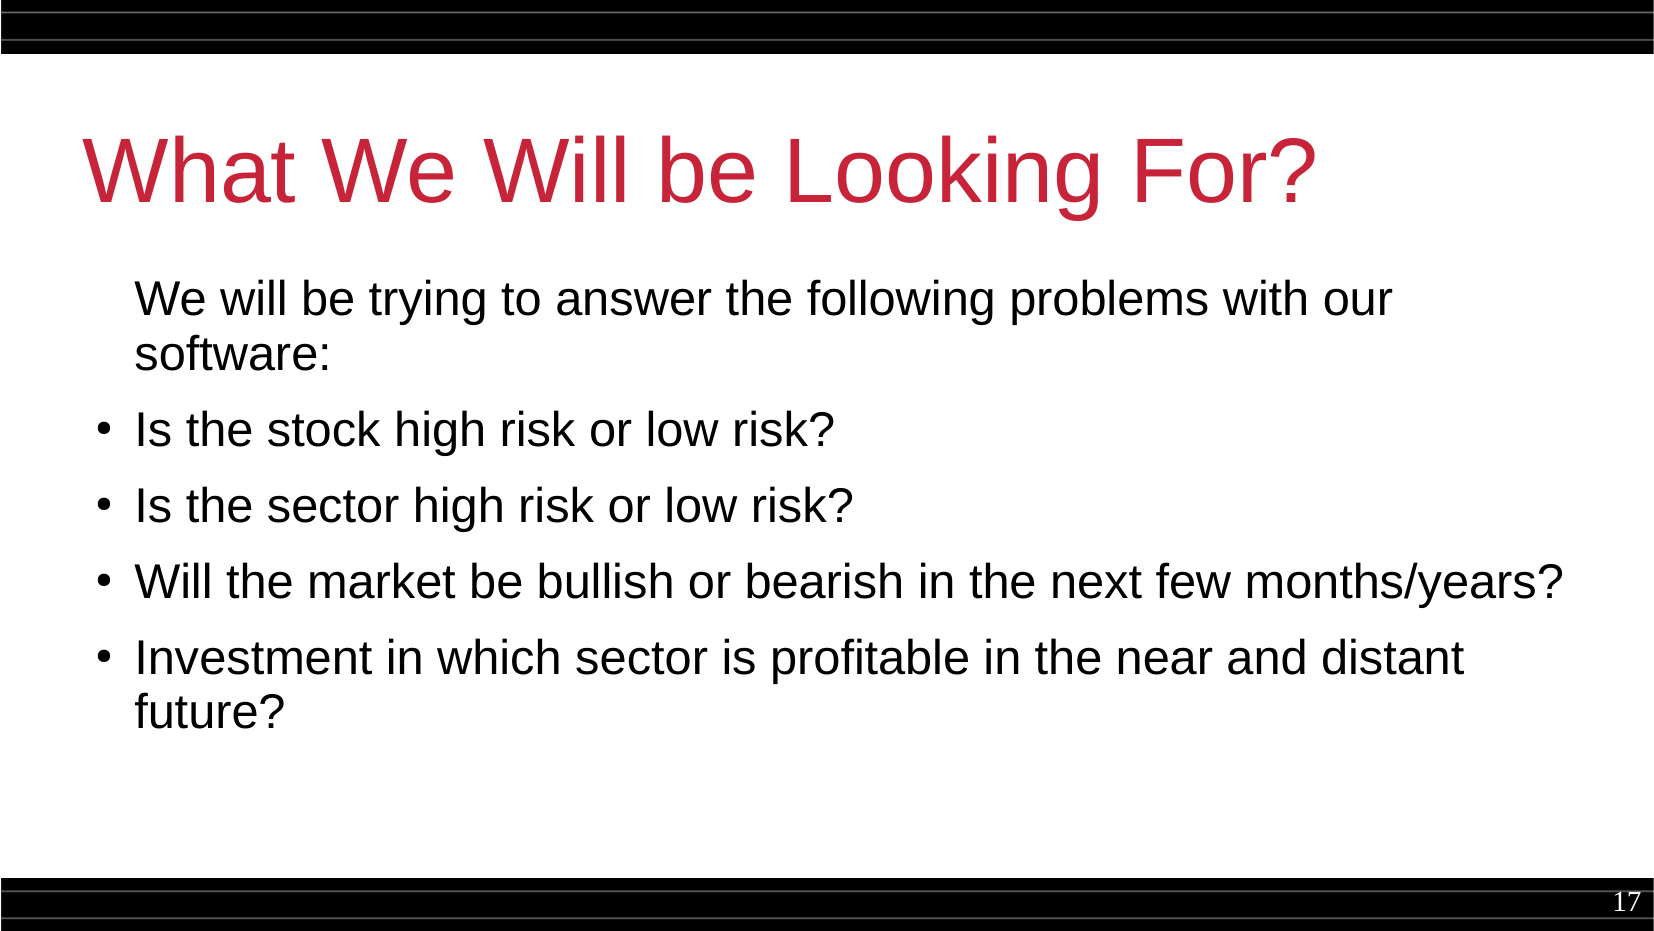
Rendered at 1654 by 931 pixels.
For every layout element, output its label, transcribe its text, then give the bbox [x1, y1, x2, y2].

picture [1, 0, 1654, 54]
list We will be trying to answer the following problems with our software: Is the stock high risk or low risk? Is the sector high risk or low risk? Will the market be bullish or bearish in the next few months/years? Investment in which sector is profitable in the near and distant future? [82, 271, 1571, 758]
picture [1, 878, 1654, 931]
title What We Will be Looking For? [82, 92, 1571, 249]
